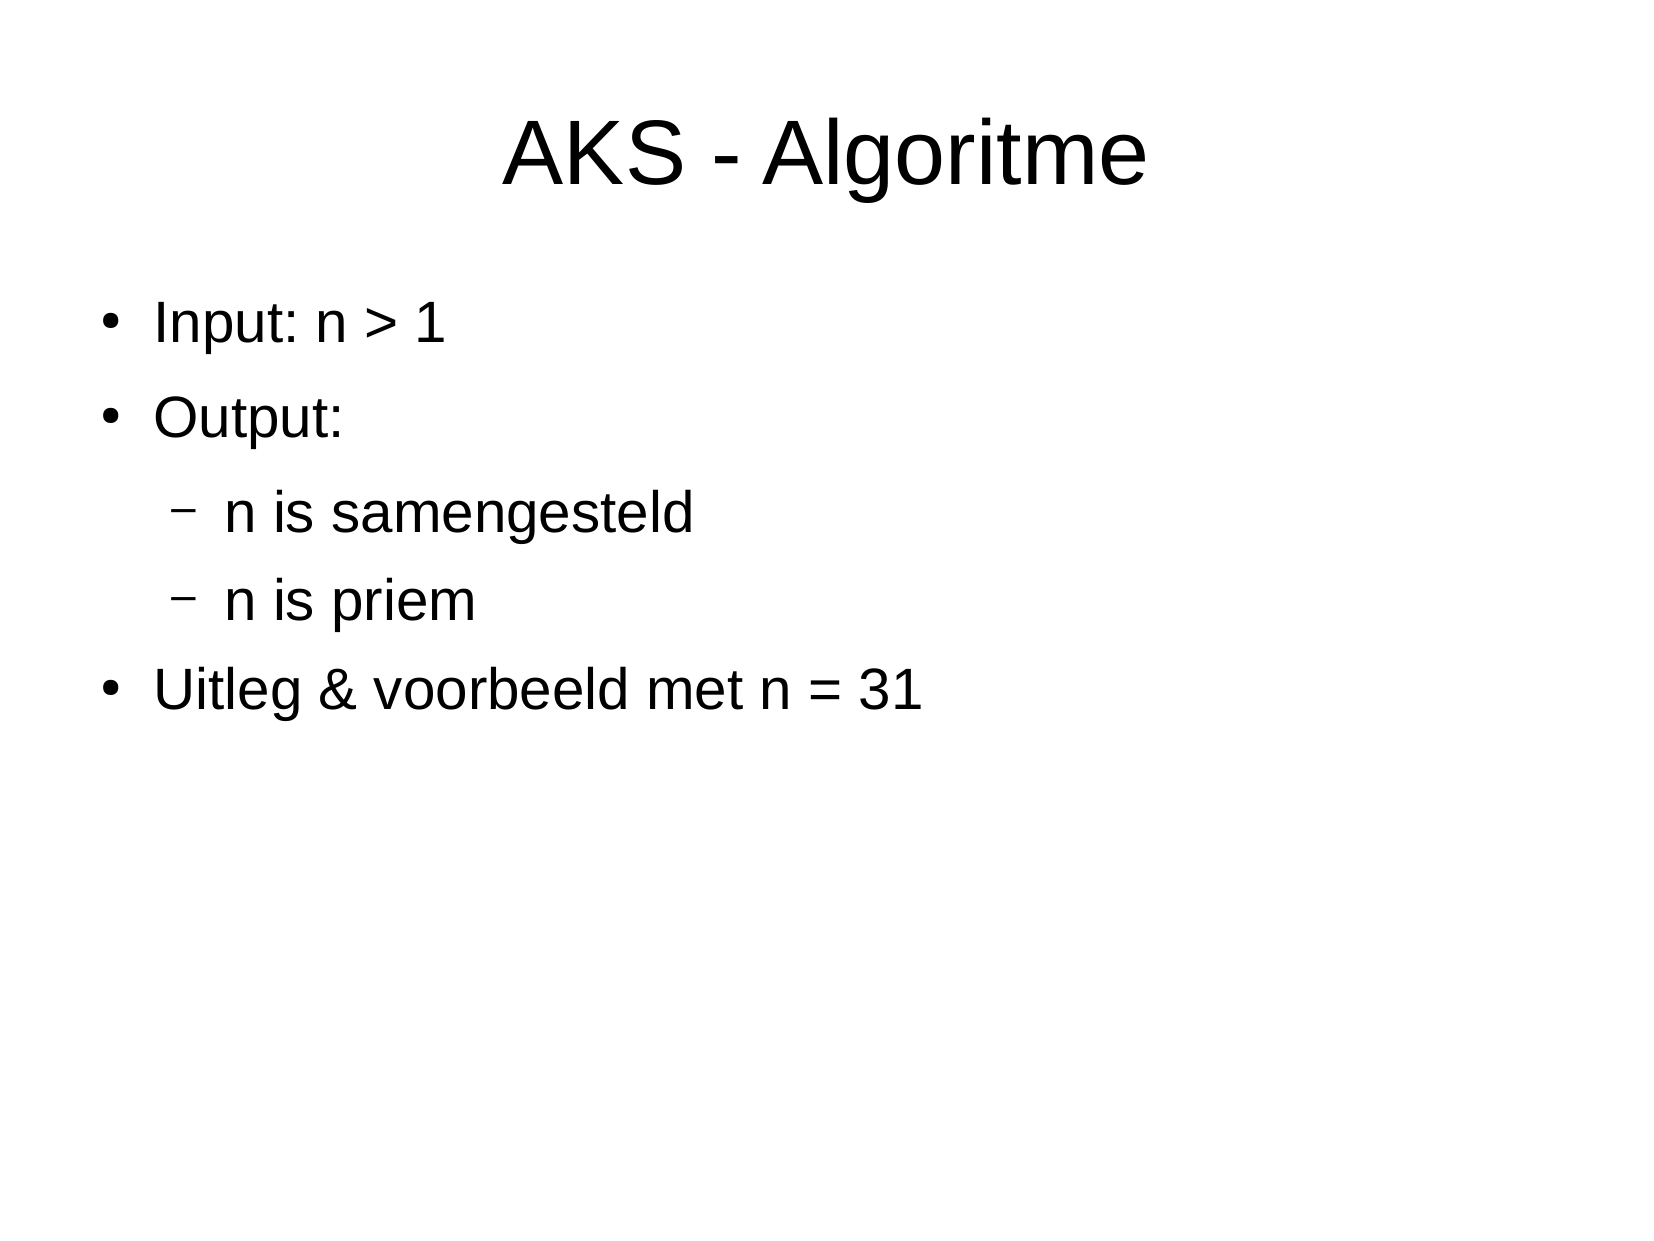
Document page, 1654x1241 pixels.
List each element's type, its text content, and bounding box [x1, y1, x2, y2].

title AKS - Algoritme [82, 49, 1571, 257]
list Input: n > 1 Output: n is samengesteld n is priem Uitleg & voorbeeld met n = 31 [82, 290, 1571, 1010]
